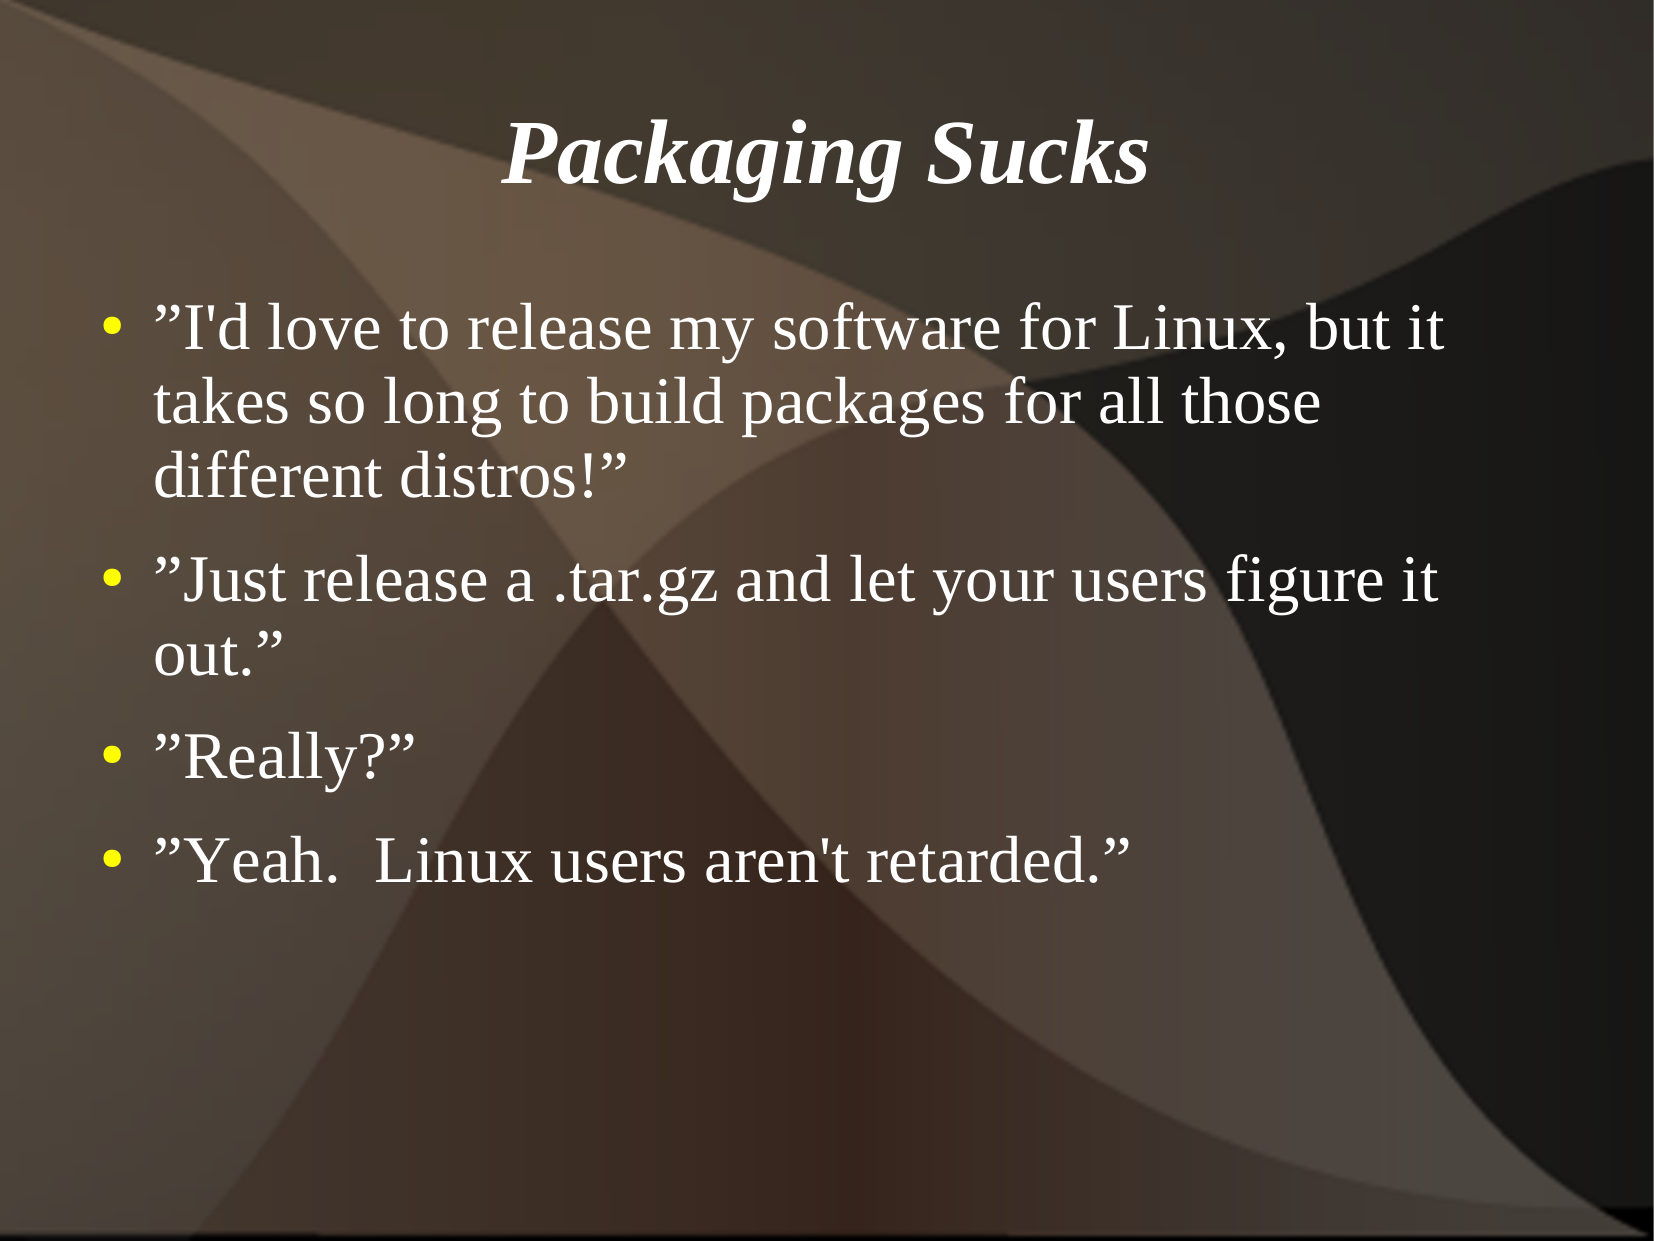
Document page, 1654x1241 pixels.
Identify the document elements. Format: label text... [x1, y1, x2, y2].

list ”I'd love to release my software for Linux, but it takes so long to build packages for all those different distros!” ”Just release a .tar.gz and let your users figure it out.” ”Really?” ”Yeah. Linux users aren't retarded.” [82, 290, 1571, 1094]
title Packaging Sucks [82, 56, 1571, 250]
picture [0, 0, 1654, 1241]
